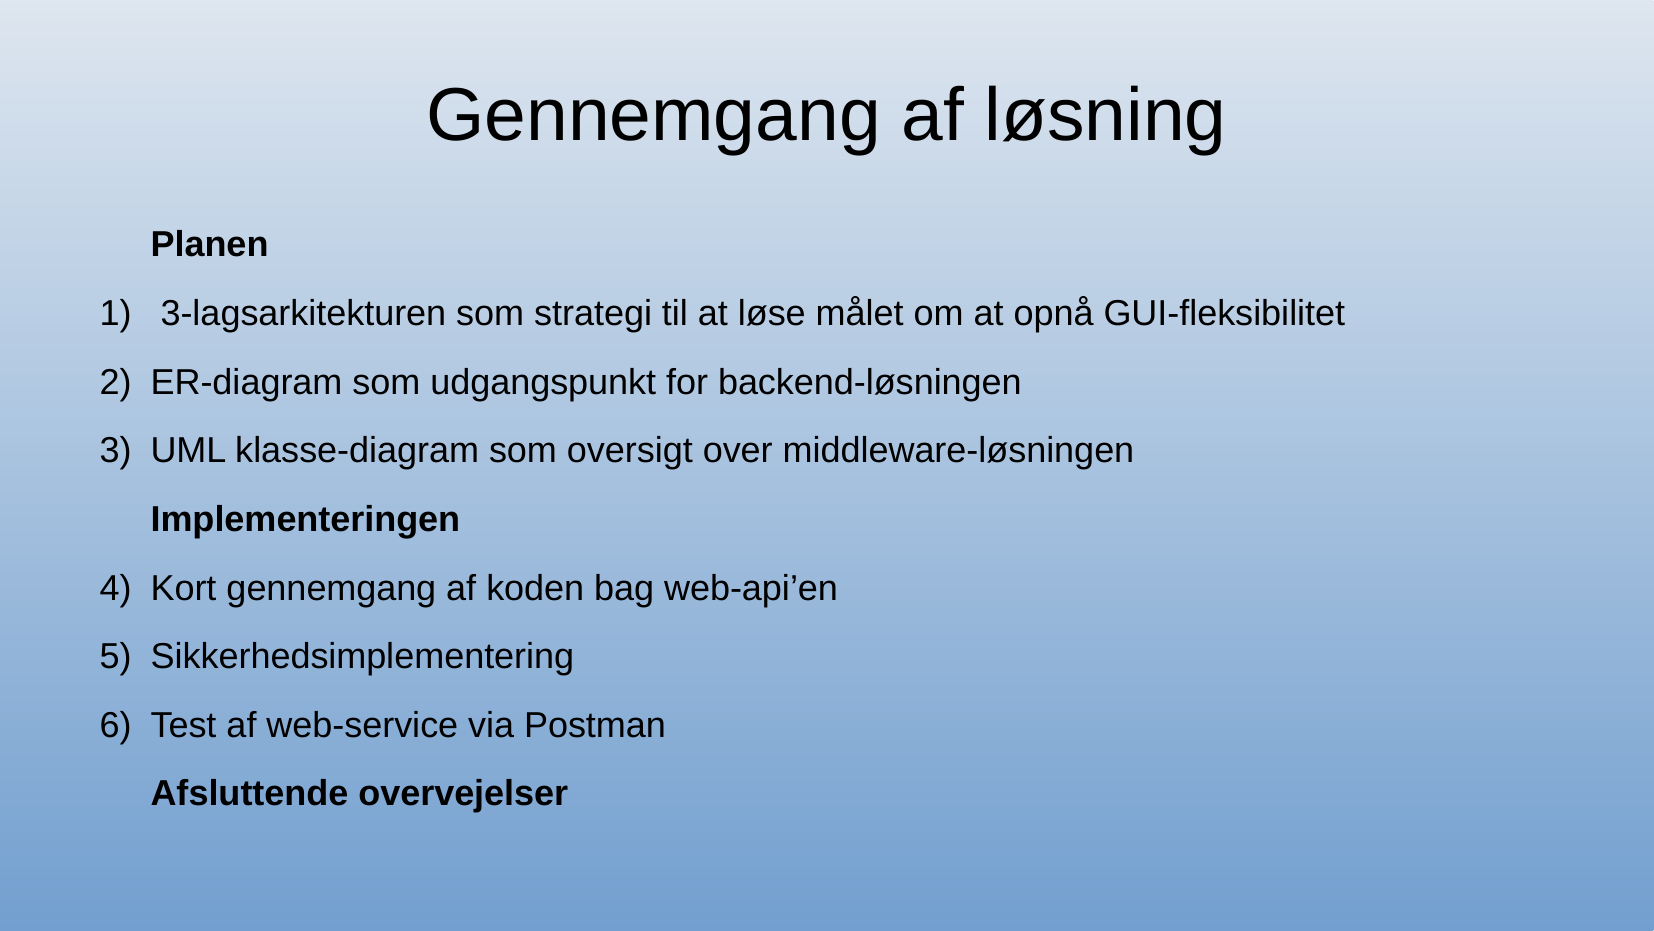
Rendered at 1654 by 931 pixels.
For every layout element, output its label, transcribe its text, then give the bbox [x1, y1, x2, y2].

title Gennemgang af løsning [82, 37, 1571, 193]
list Planen 3-lagsarkitekturen som strategi til at løse målet om at opnå GUI-fleksibilitet ER-diagram som udgangspunkt for backend-løsningen UML klasse-diagram som oversigt over middleware-løsningen Implementeringen Kort gennemgang af koden bag web-api’en Sikkerhedsimplementering Test af web-service via Postman Afsluttende overvejelser [82, 224, 1571, 815]
